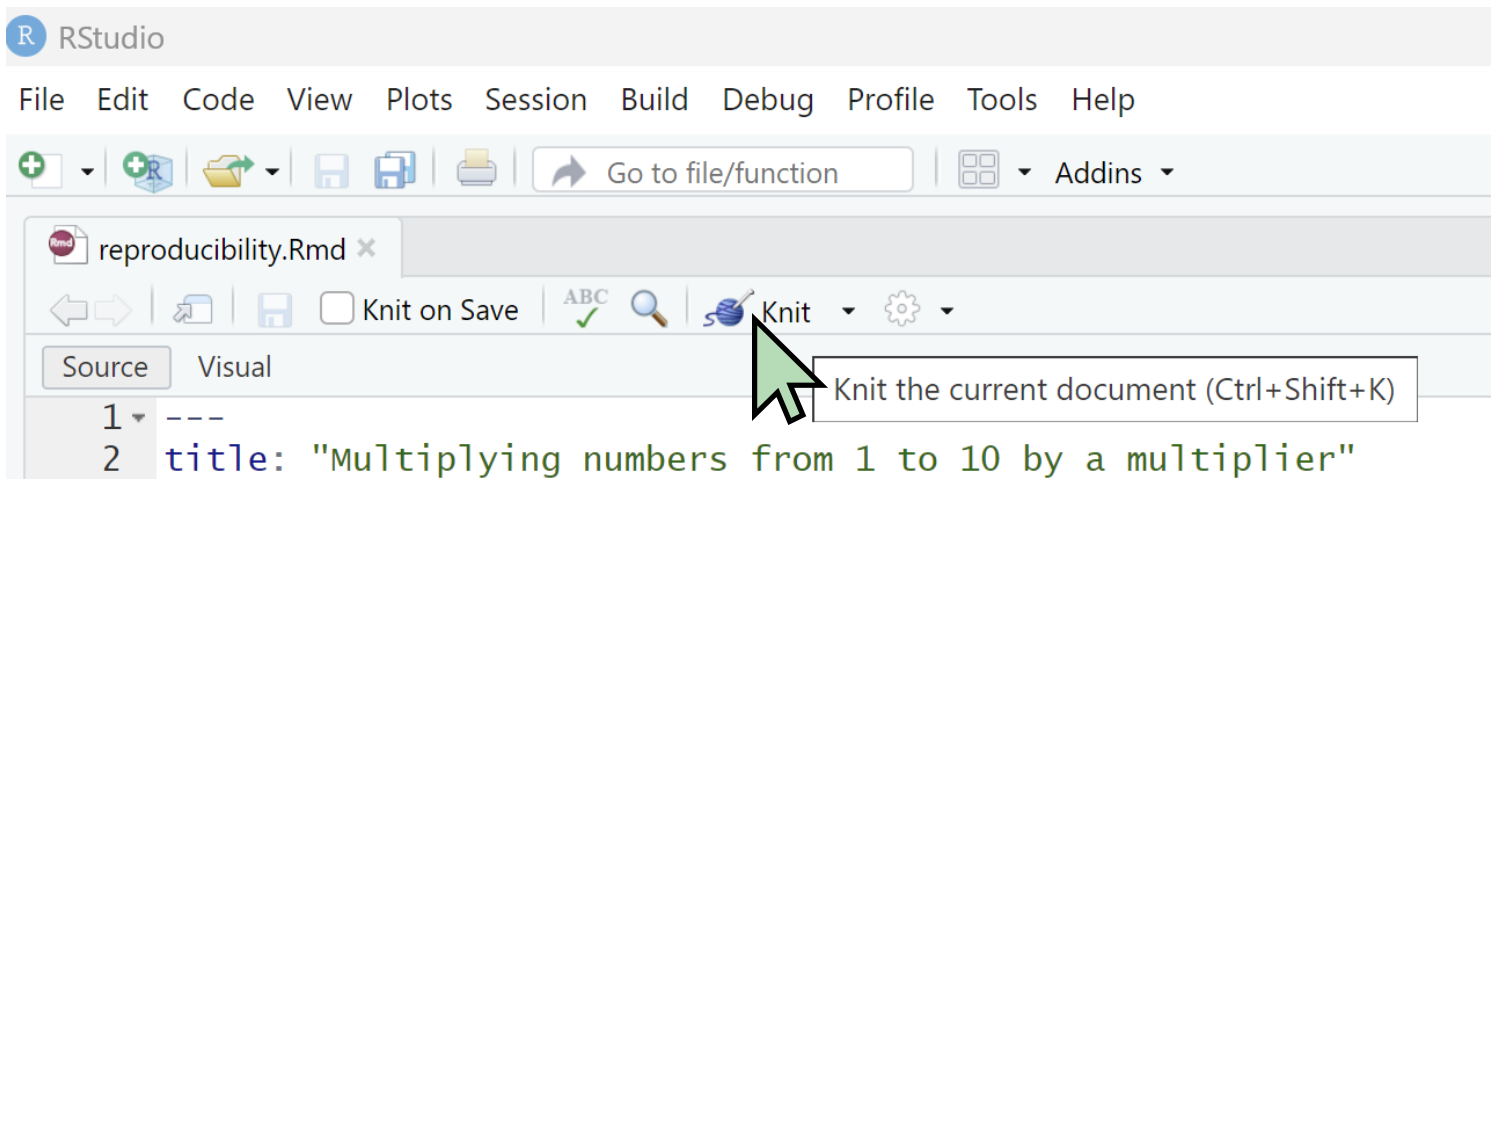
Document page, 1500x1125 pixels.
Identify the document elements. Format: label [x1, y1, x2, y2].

picture [6, 7, 1491, 479]
